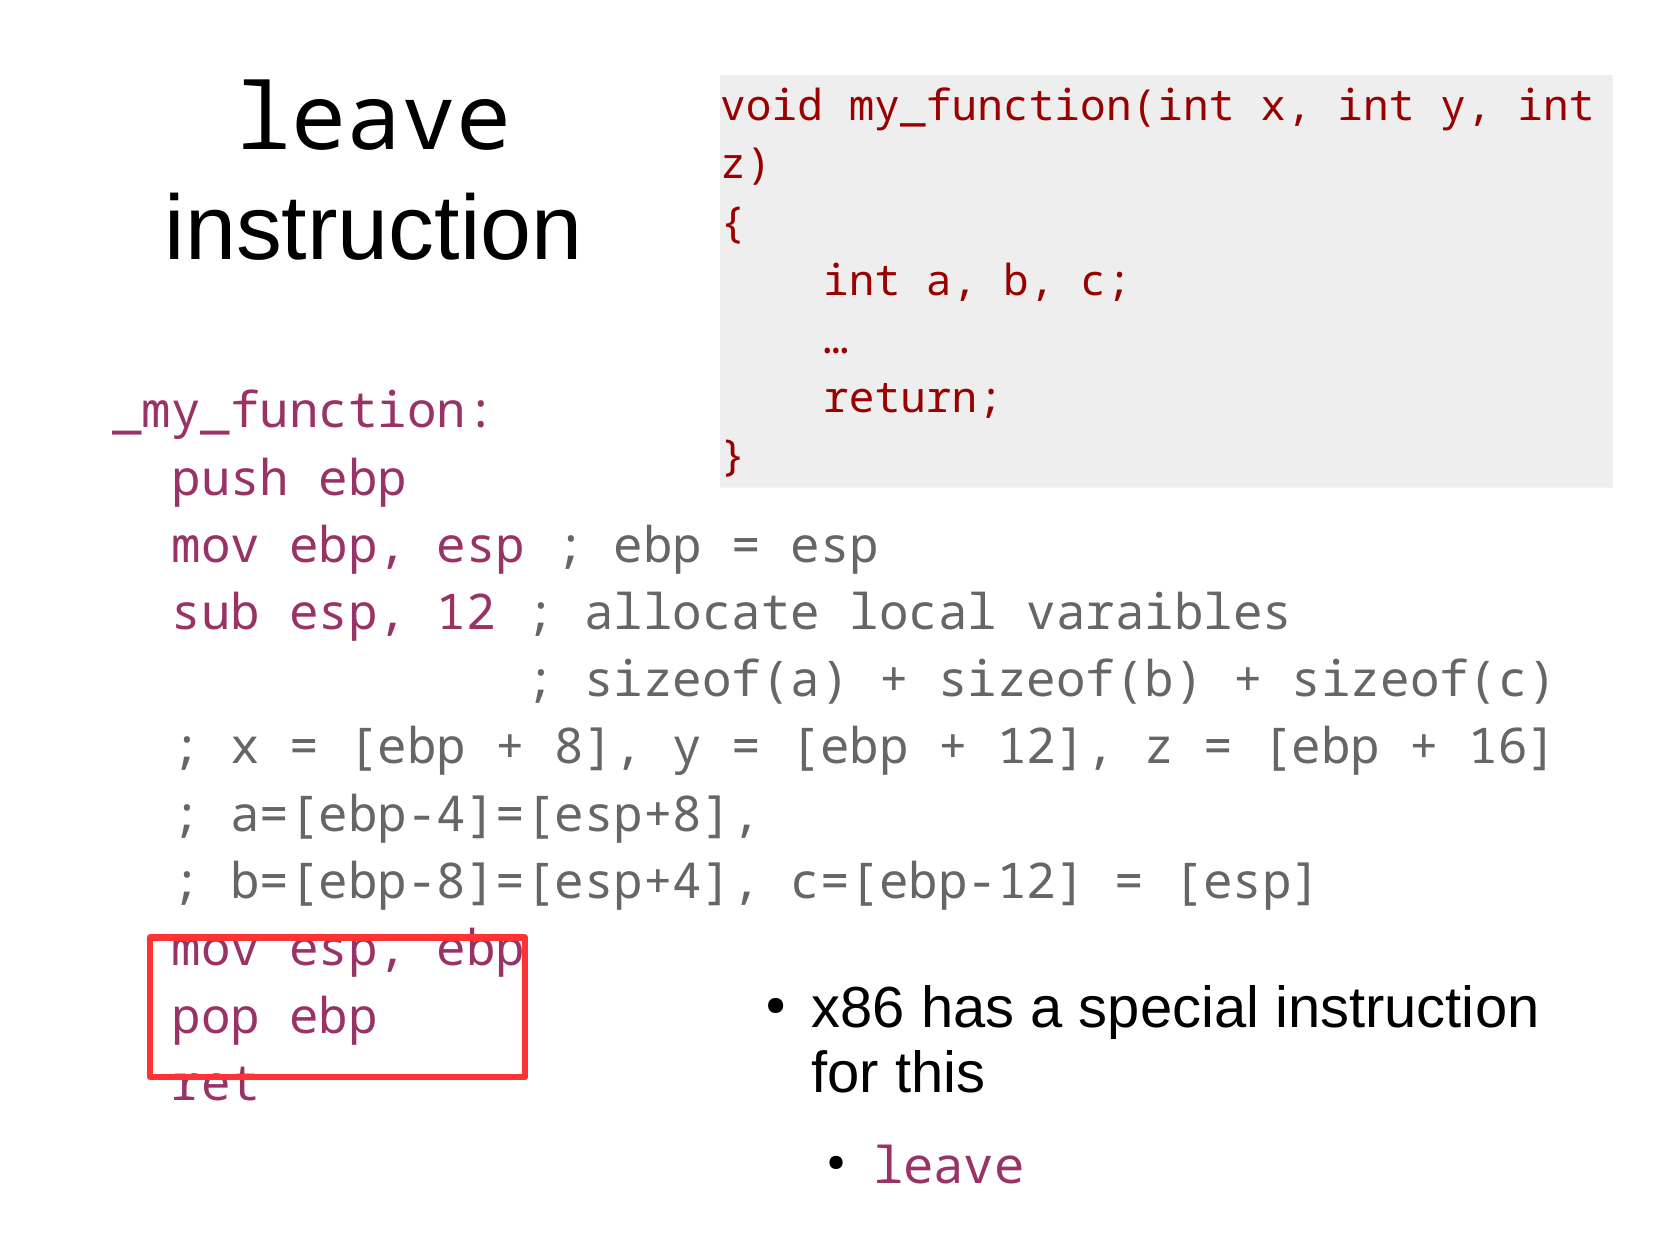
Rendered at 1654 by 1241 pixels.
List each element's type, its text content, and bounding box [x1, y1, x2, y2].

list _my_function: push ebp mov ebp, esp ; ebp = esp sub esp, 12 ; allocate local varaibles ; sizeof(a) + sizeof(b) + sizeof(c) ; x = [ebp + 8], y = [ebp + 12], z = [ebp + 16] ; a=[ebp-4]=[esp+8], ; b=[ebp-8]=[esp+4], c=[ebp-12] = [esp] mov esp, ebp pop ebp ret [112, 375, 1572, 1163]
title leave instruction [21, 61, 727, 269]
list x86 has a special instruction for this leave [750, 975, 1576, 1201]
list void my_function(int x, int y, int z) { int a, b, c; … return; } [720, 75, 1613, 488]
